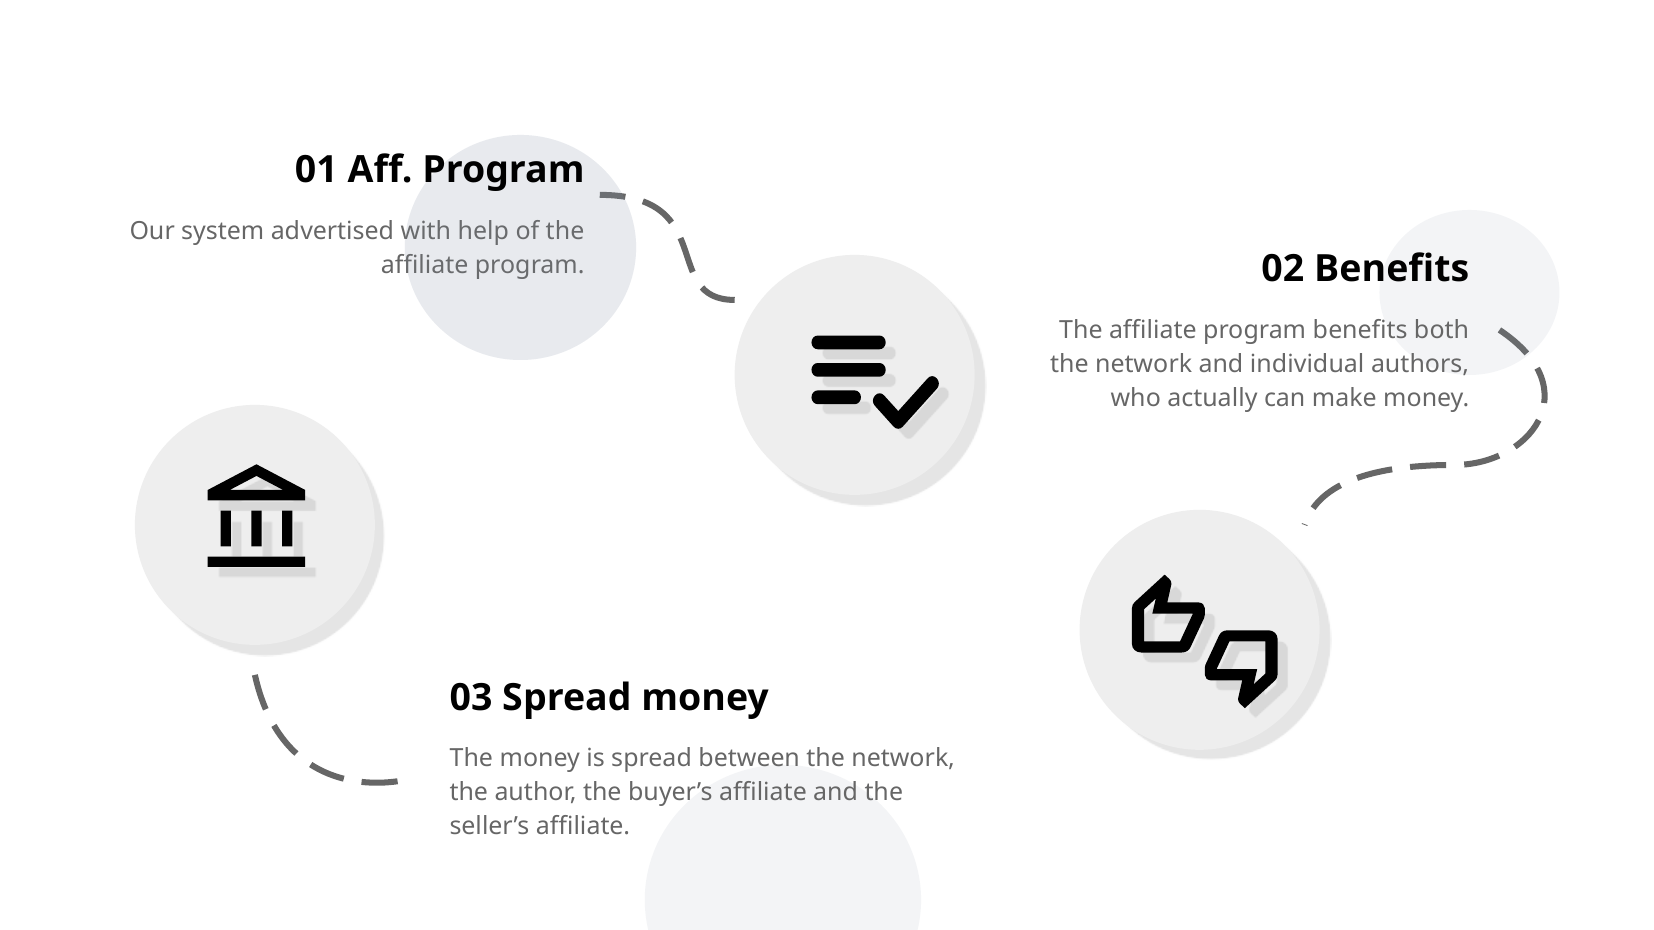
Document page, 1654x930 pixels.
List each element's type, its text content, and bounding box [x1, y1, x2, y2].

text_box Our system advertised with help of the affiliate program. [29, 205, 600, 367]
text_box 01 Aff. Program [269, 134, 600, 201]
picture [194, 456, 324, 585]
picture [1128, 571, 1281, 711]
picture [796, 290, 951, 463]
text_box [404, 165, 637, 360]
text_box The affiliate program benefits both the network and individual authors, who actually can make money. [1034, 304, 1485, 456]
text_box The money is spread between the network, the author, the buyer’s affiliate and the seller’s affiliate. [434, 732, 990, 856]
text_box 03 Spread money [434, 662, 863, 729]
text_box 02 Benefits [1154, 234, 1485, 301]
